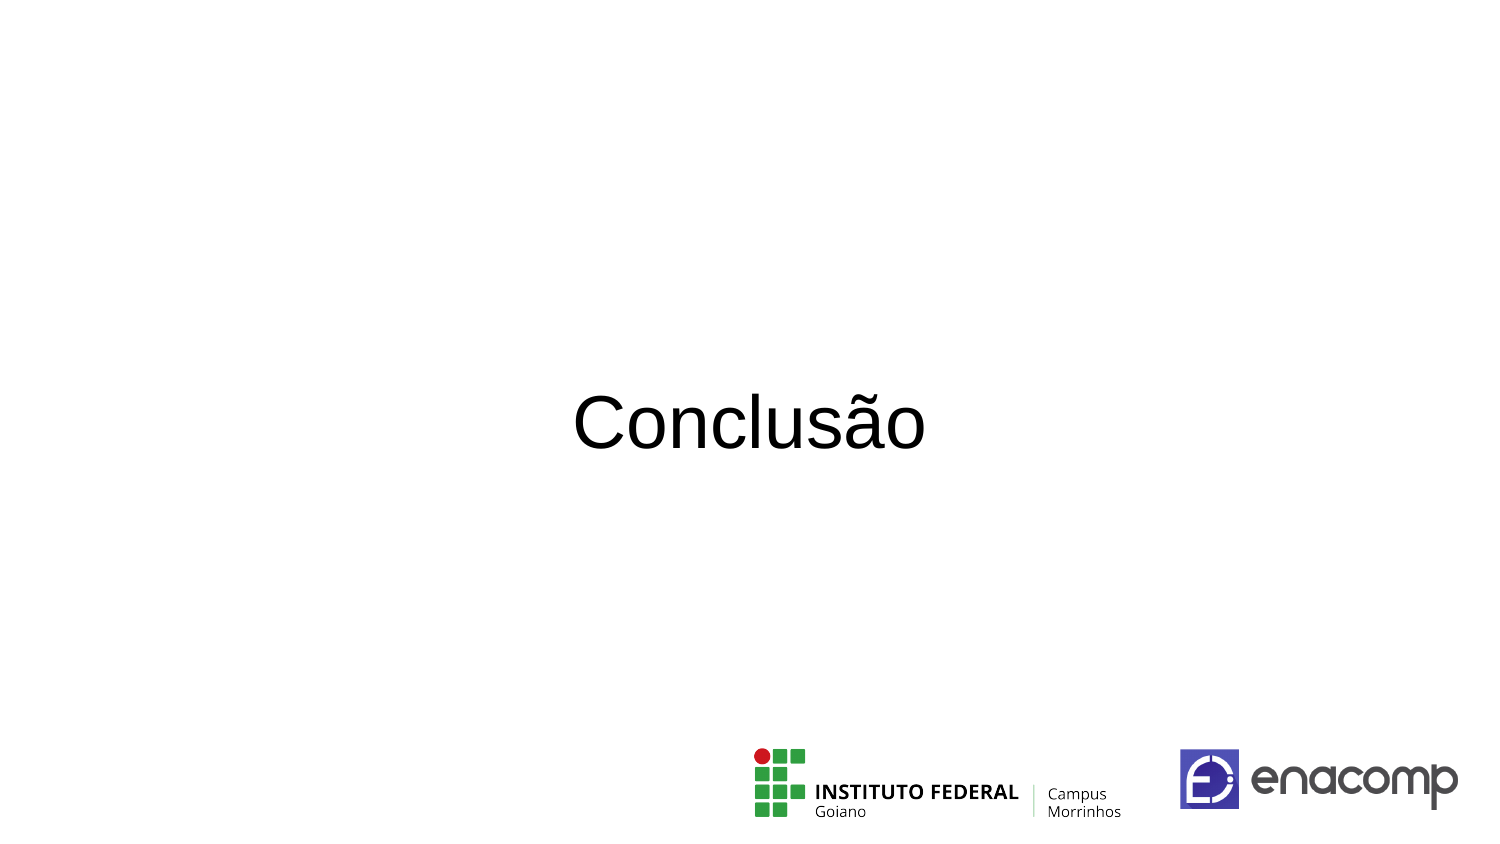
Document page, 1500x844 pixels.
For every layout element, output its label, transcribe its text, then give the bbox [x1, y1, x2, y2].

picture [739, 649, 1129, 844]
picture [1180, 749, 1458, 810]
title Conclusão [51, 358, 1449, 486]
